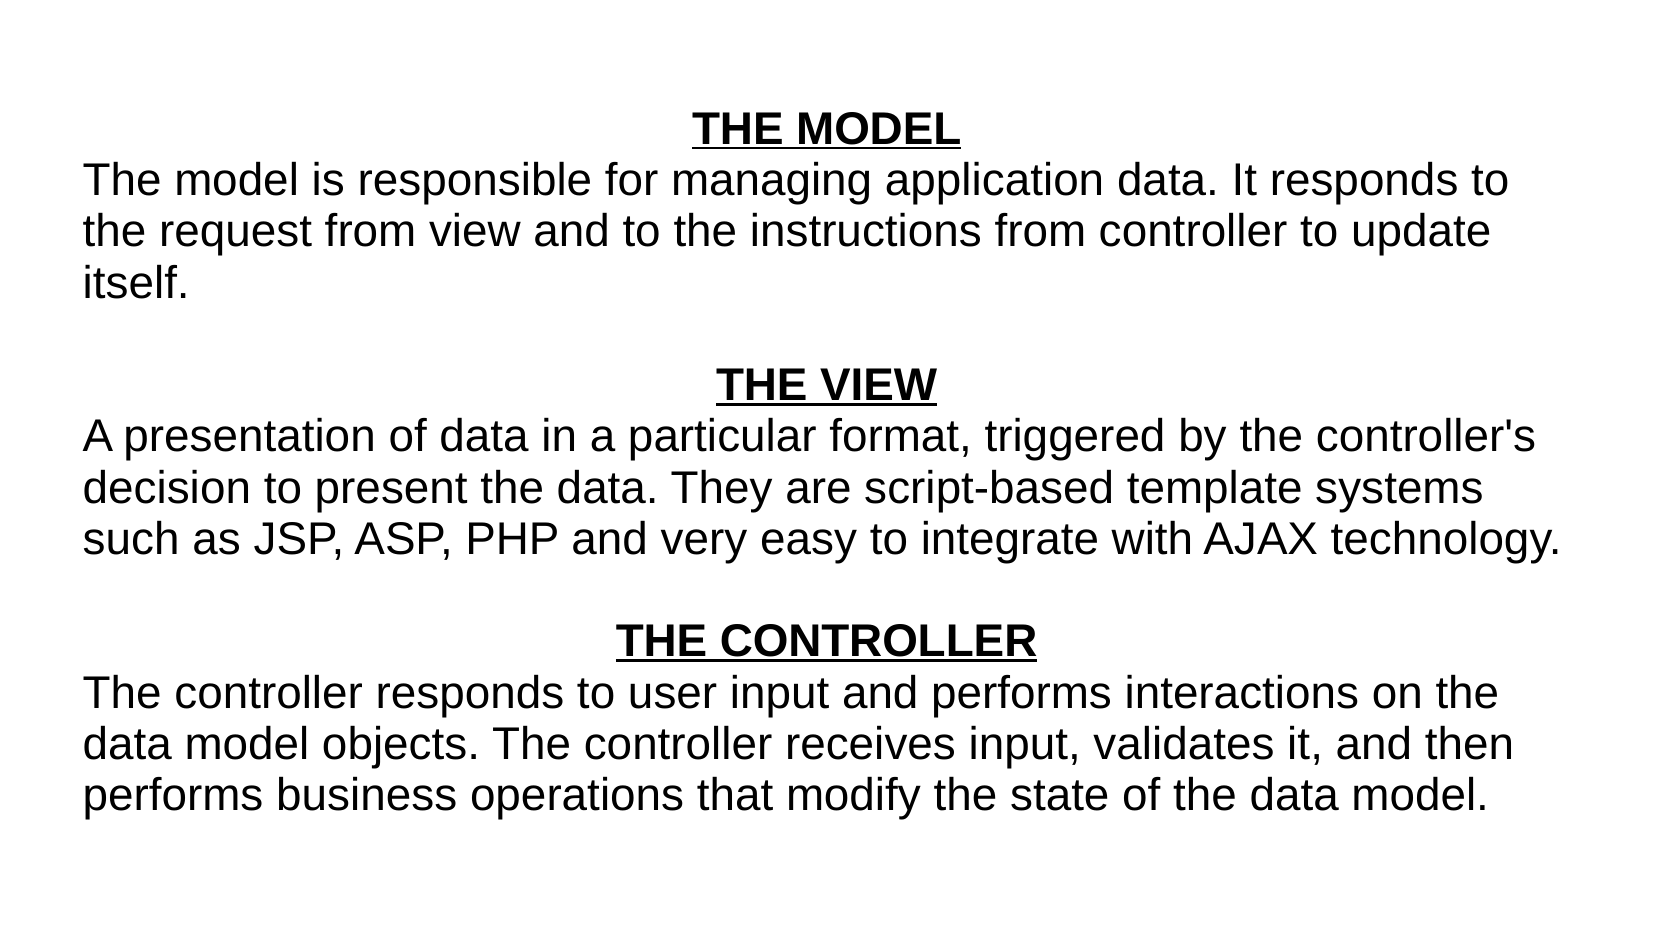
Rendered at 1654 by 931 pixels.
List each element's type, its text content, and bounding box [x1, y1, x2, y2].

subtitle THE MODEL The model is responsible for managing application data. It responds to the request from view and to the instructions from controller to update itself. THE VIEW A presentation of data in a particular format, triggered by the controller's decision to present the data. They are script-based template systems such as JSP, ASP, PHP and very easy to integrate with AJAX technology. THE CONTROLLER The controller responds to user input and performs interactions on the data model objects. The controller receives input, validates it, and then performs business operations that modify the state of the data model. [82, 102, 1571, 872]
